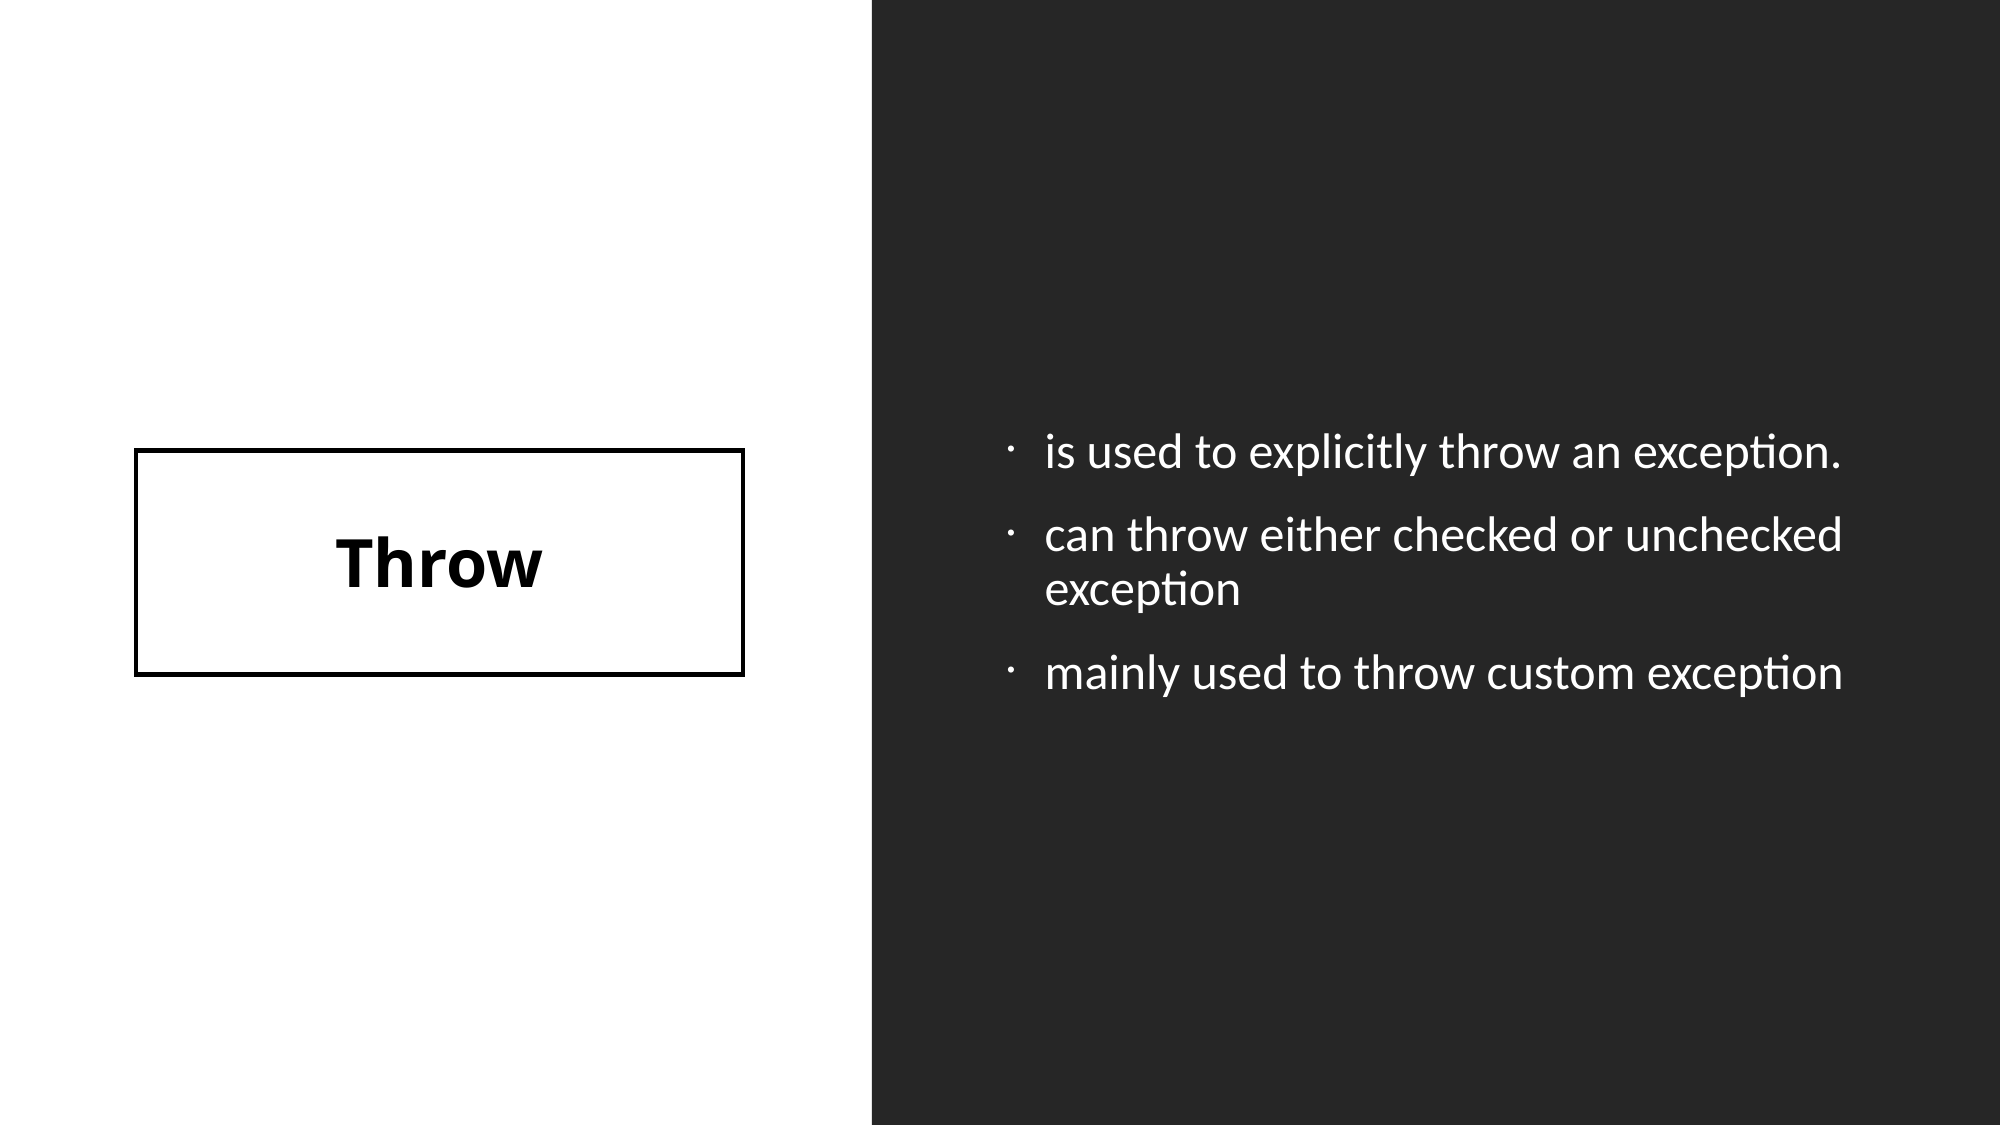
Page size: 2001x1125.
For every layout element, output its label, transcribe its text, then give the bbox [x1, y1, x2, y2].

title Throw [136, 450, 743, 675]
list is used to explicitly throw an exception. can throw either checked or unchecked exception mainly used to throw custom exception [992, 131, 1880, 994]
text_box [871, 0, 2000, 1125]
